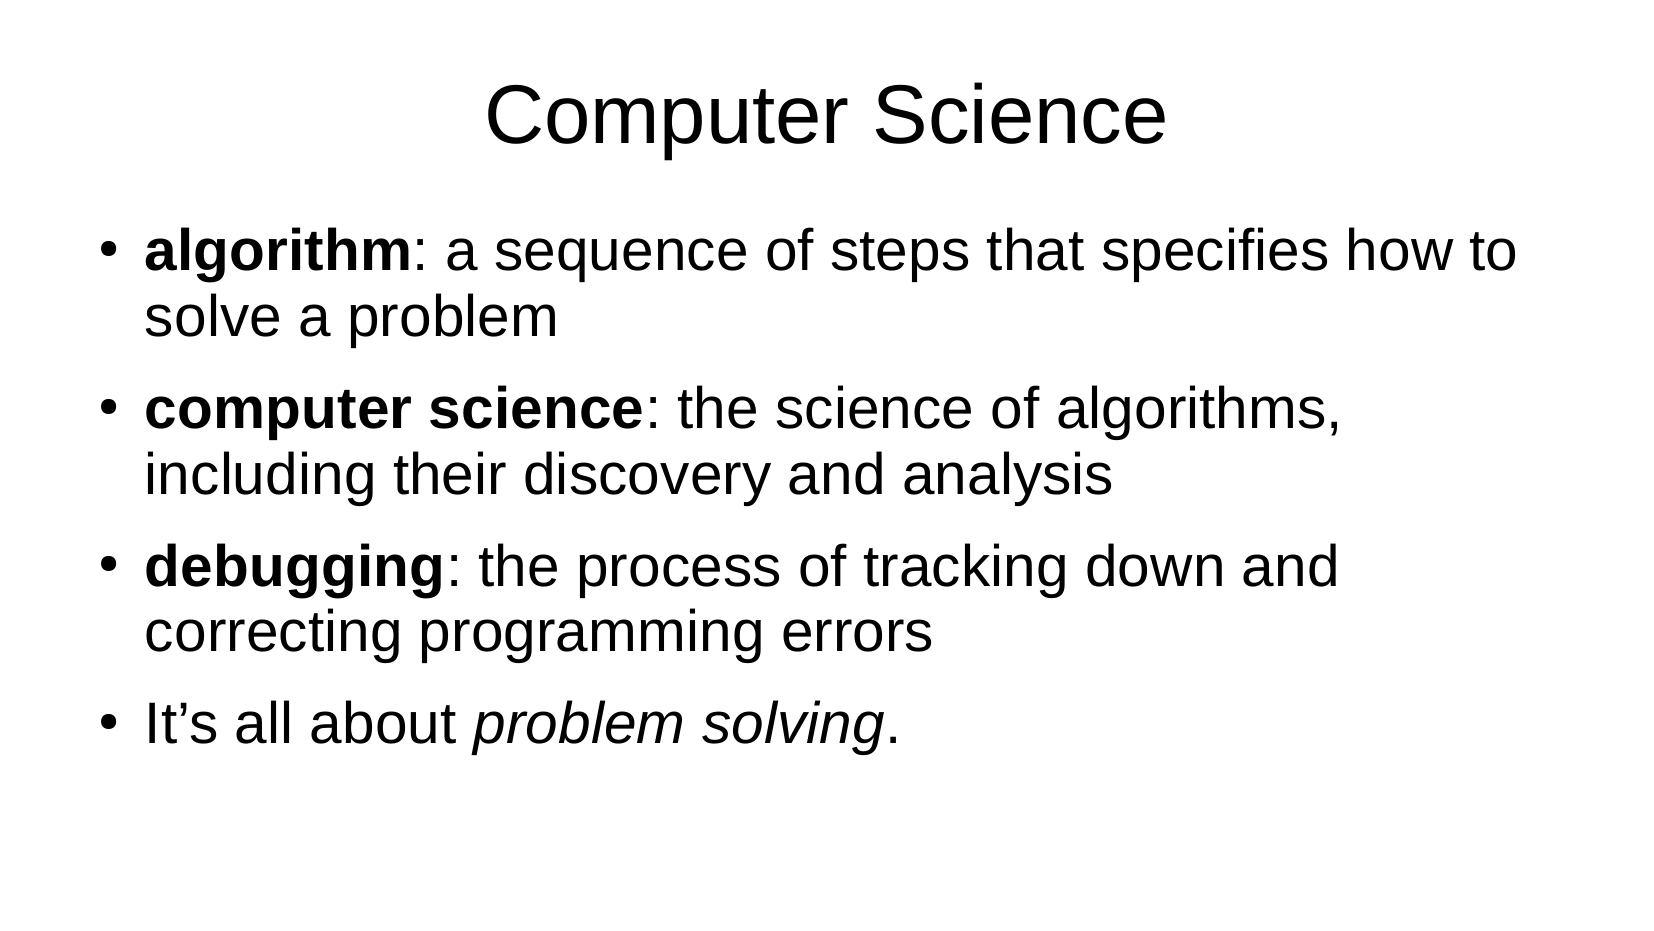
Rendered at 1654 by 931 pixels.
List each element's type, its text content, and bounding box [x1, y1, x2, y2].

title Computer Science [82, 37, 1571, 193]
list algorithm: a sequence of steps that specifies how to solve a problem computer science: the science of algorithms, including their discovery and analysis debugging: the process of tracking down and correcting programming errors It’s all about problem solving. [82, 217, 1571, 758]
